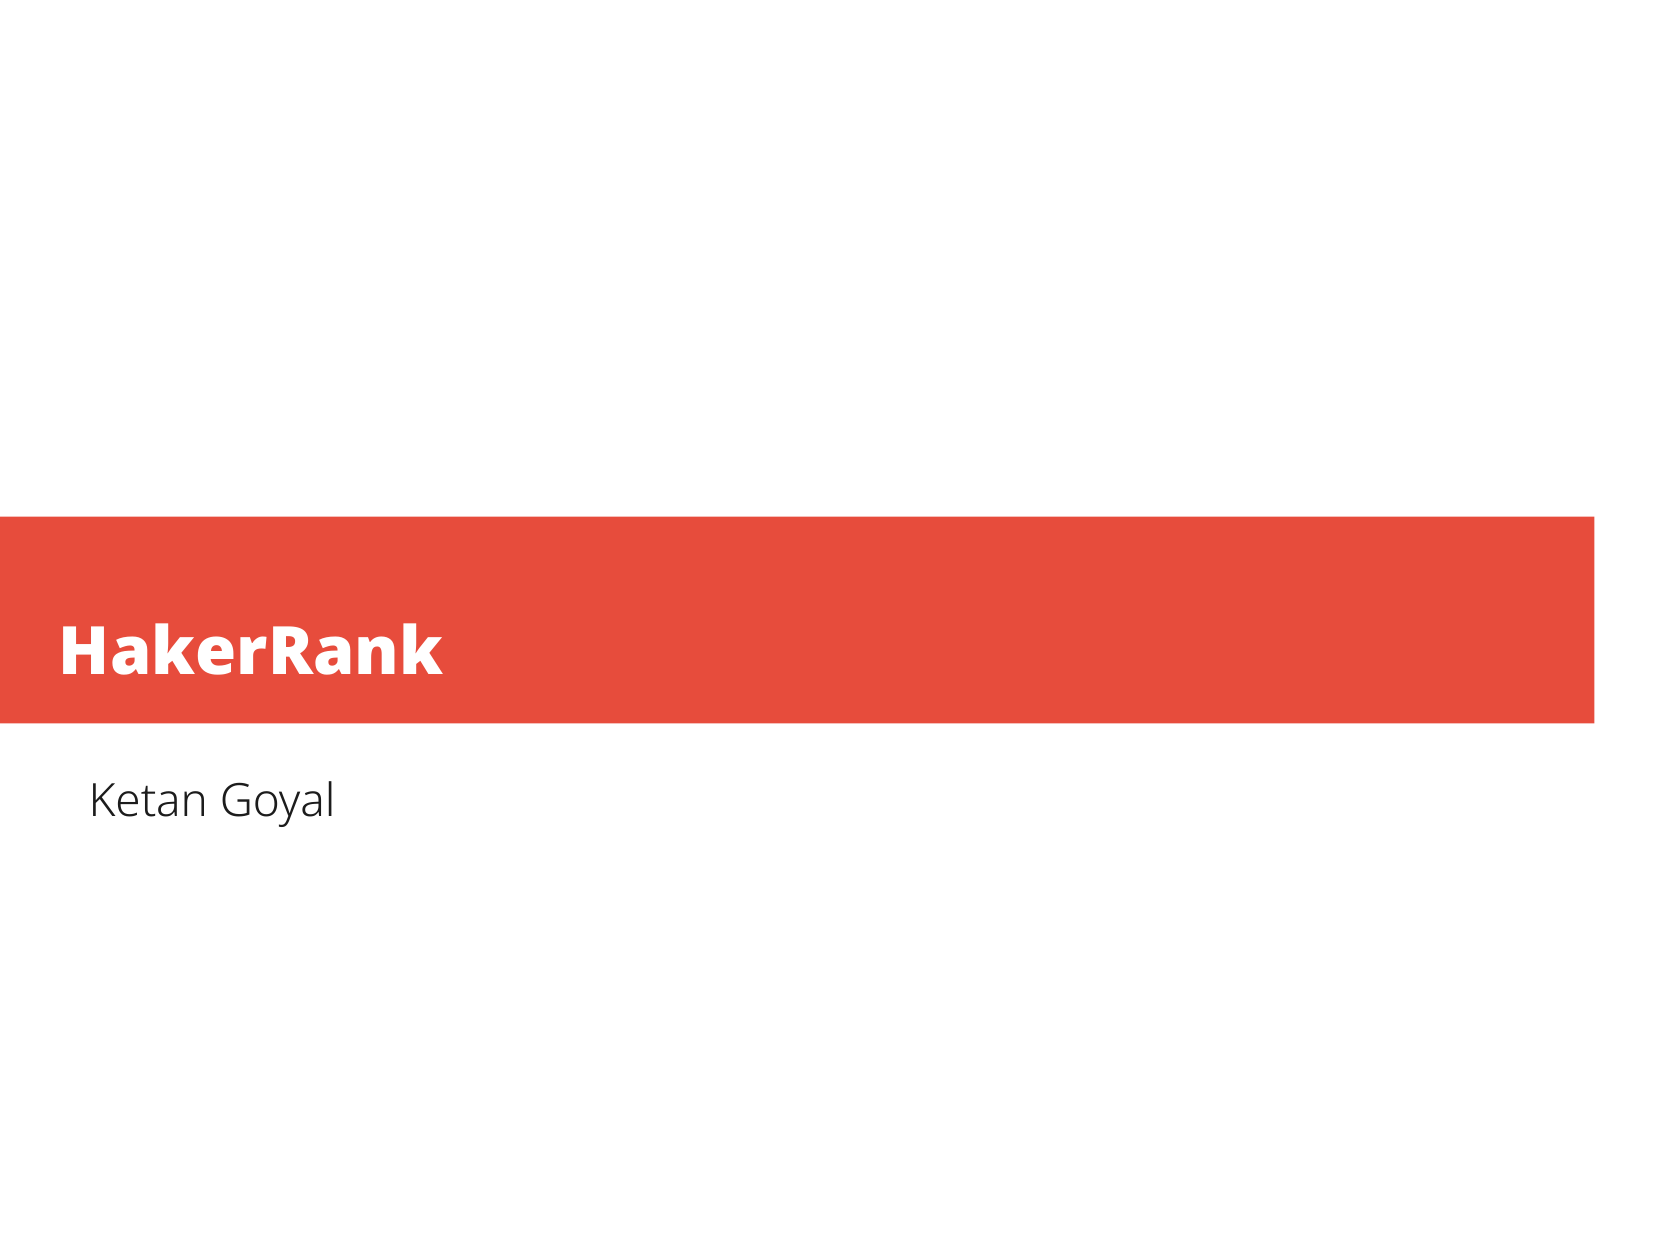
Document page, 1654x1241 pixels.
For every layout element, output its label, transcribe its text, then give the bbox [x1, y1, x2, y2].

title HakerRank [59, 546, 1595, 694]
subtitle Ketan Goyal [88, 767, 1595, 1182]
